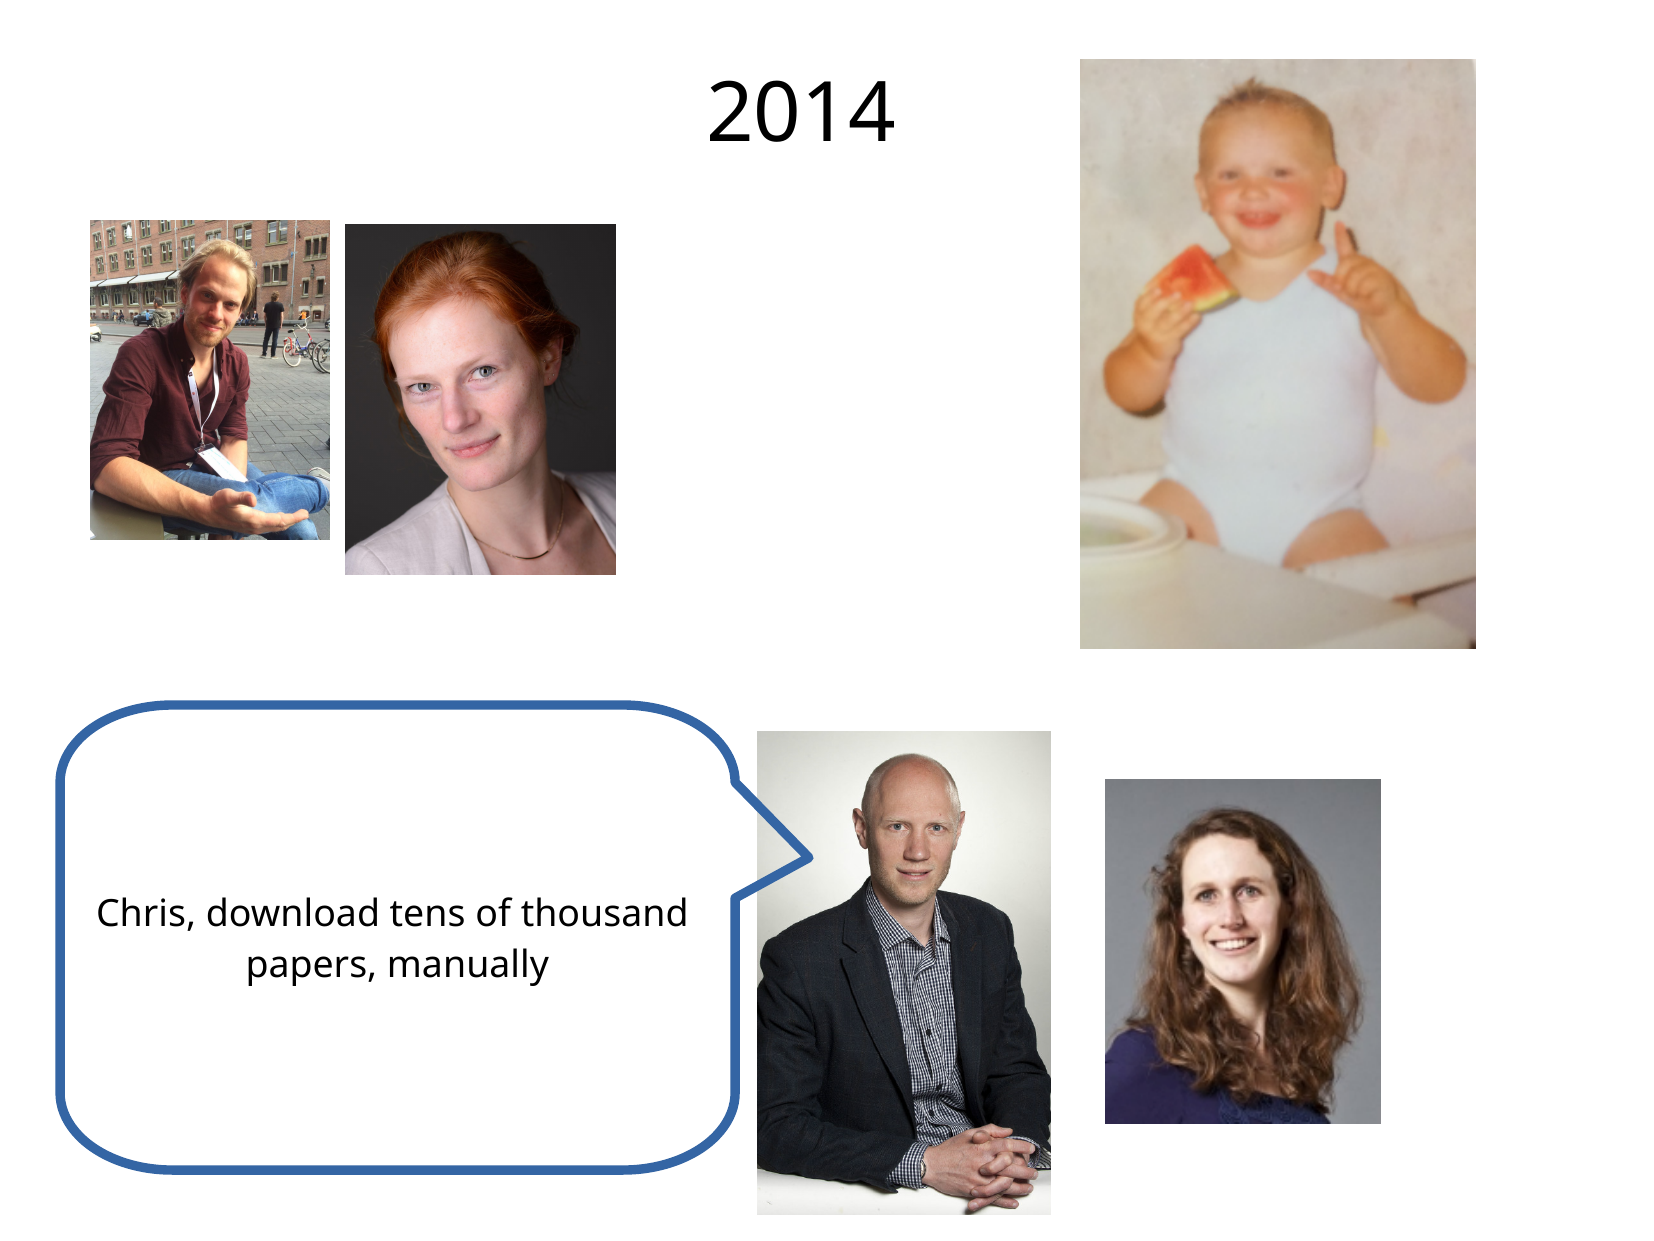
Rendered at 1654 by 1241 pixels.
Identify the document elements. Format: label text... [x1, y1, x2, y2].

picture [345, 224, 616, 575]
picture [1105, 779, 1381, 1124]
text_box 2014 [380, 45, 1221, 161]
picture [1080, 59, 1476, 650]
text_box Chris, download tens of thousand papers, manually [60, 705, 809, 1171]
picture [90, 220, 330, 541]
picture [757, 731, 1051, 1216]
